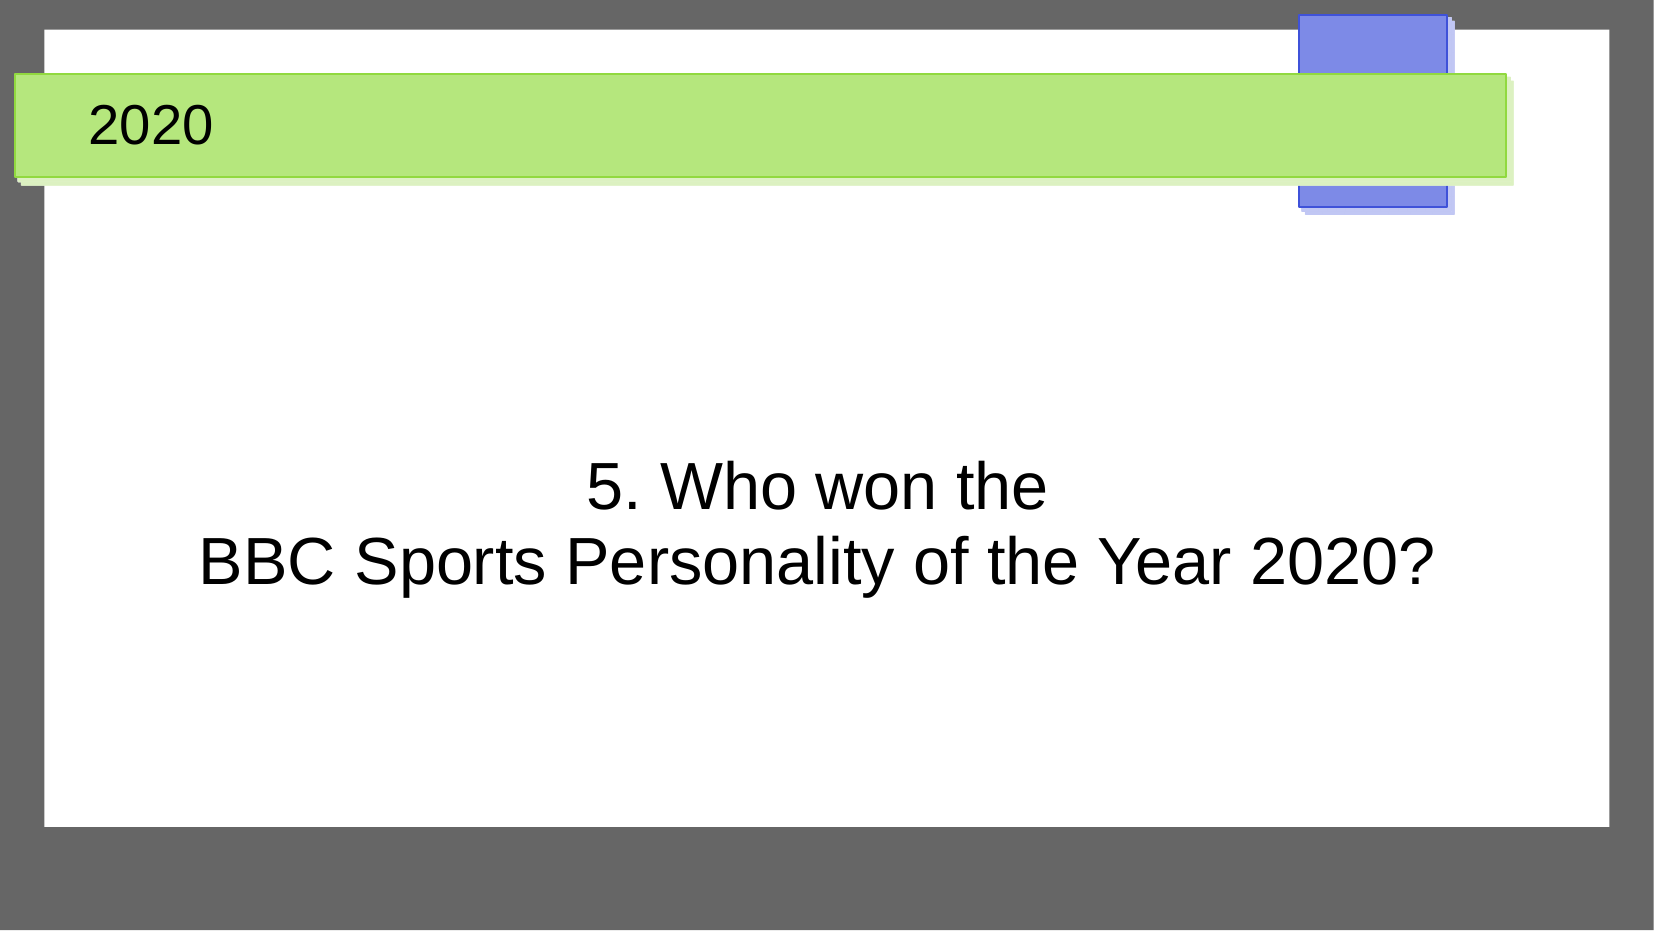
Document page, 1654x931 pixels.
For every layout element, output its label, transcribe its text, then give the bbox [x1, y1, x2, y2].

title 2020 [88, 73, 1506, 178]
text_box 5. Who won the BBC Sports Personality of the Year 2020? [88, 236, 1565, 813]
